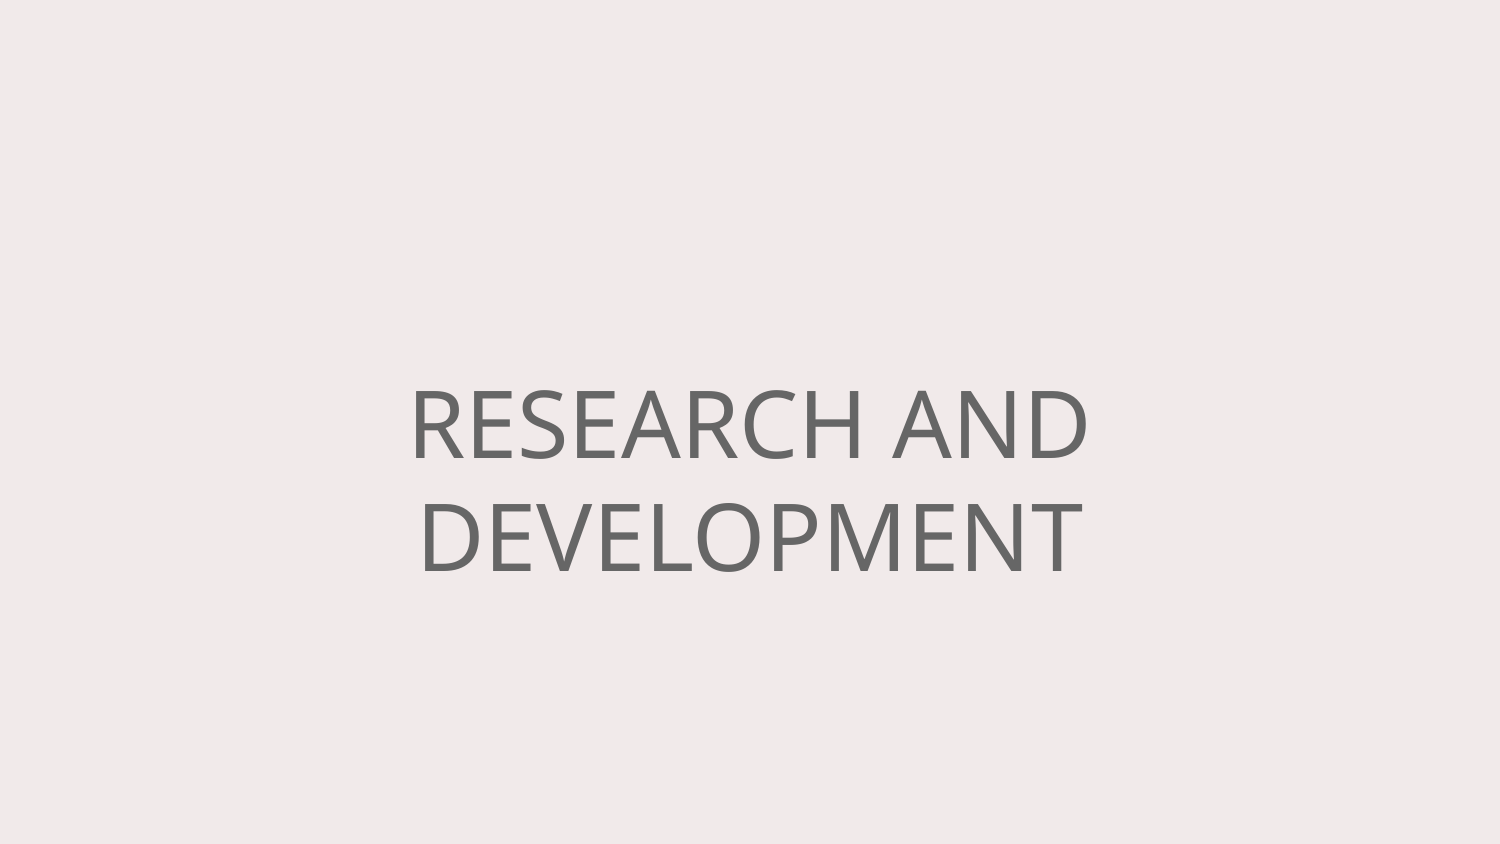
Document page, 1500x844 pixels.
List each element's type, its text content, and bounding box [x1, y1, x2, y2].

text_box RESEARCH AND DEVELOPMENT [150, 349, 1349, 605]
